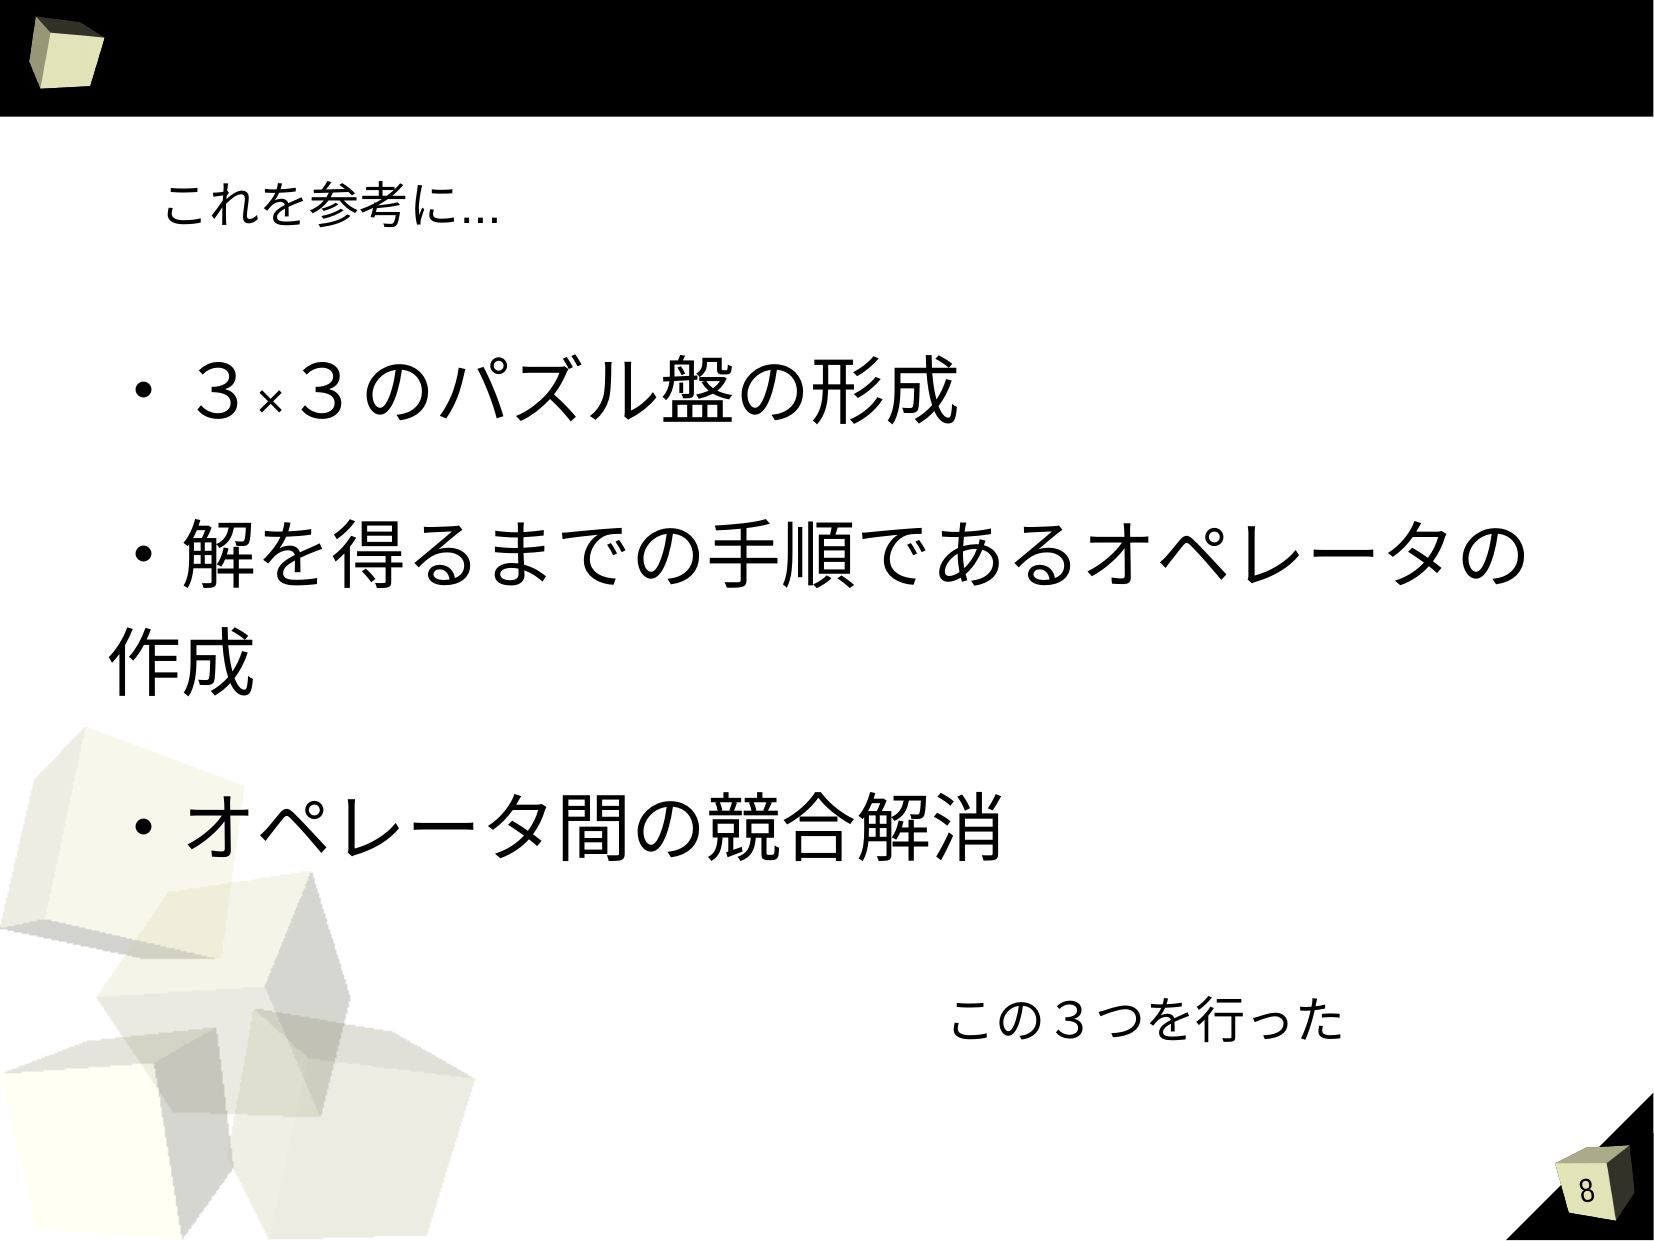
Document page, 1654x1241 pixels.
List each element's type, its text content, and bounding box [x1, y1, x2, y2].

text_box これを参考に... [11, 132, 650, 272]
picture [0, 726, 477, 1241]
text_box この３つを行った [826, 947, 1465, 1087]
subtitle ・３×３のパズル盤の形成 ・解を得るまでの手順であるオペレータの作成 ・オペレータ間の競合解消 [106, 389, 1571, 875]
